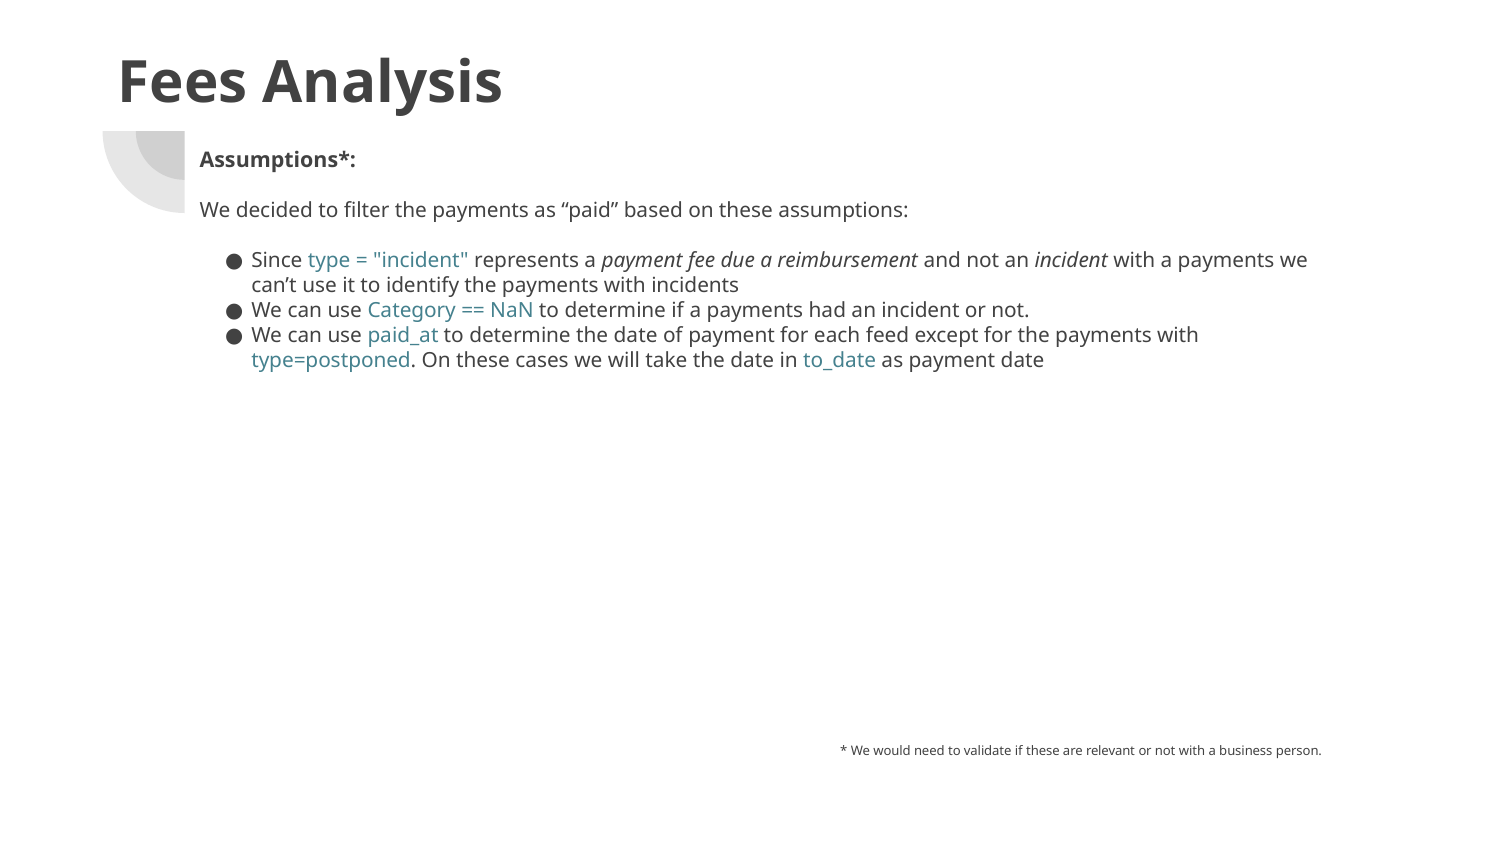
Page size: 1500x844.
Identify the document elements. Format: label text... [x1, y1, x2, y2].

title Fees Analysis [102, 29, 1256, 132]
list Assumptions*: We decided to filter the payments as “paid” based on these assumptions: Since type = "incident" represents a payment fee due a reimbursement and not an incident with a payments we can’t use it to identify the payments with incidents We can use Category == NaN to determine if a payments had an incident or not. We can use paid_at to determine the date of payment for each feed except for the payments with type=postponed. On these cases we will take the date in to_date as payment date * We would need to validate if these are relevant or not with a business person. [184, 131, 1338, 792]
